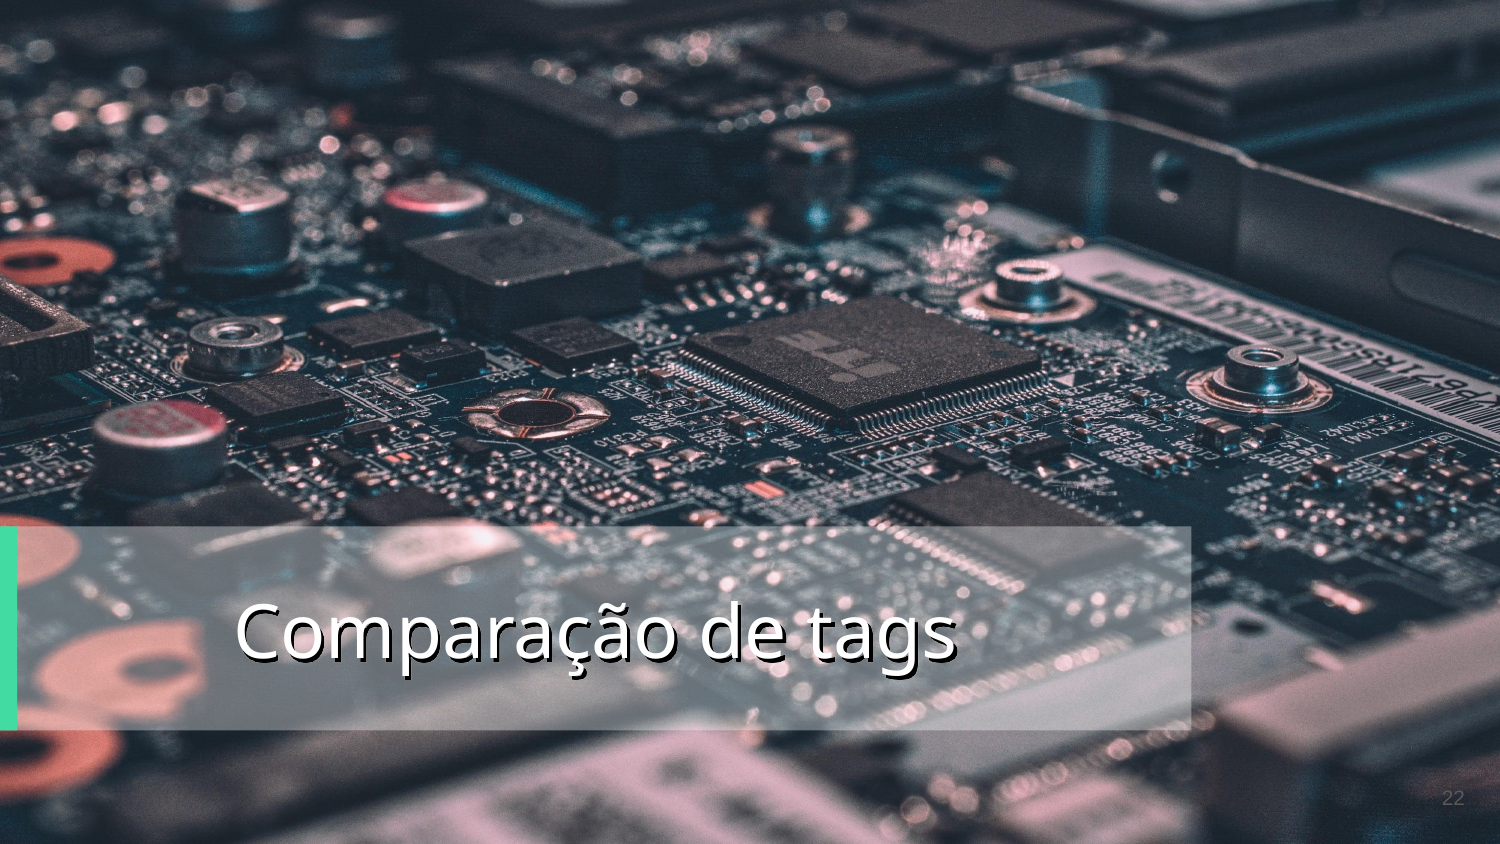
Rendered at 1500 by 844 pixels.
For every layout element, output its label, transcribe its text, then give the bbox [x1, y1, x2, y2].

table_header [18, 526, 1192, 731]
slide_number <number> [1389, 764, 1480, 830]
picture [0, 0, 1500, 844]
title Comparação de tags [8, 548, 1183, 708]
